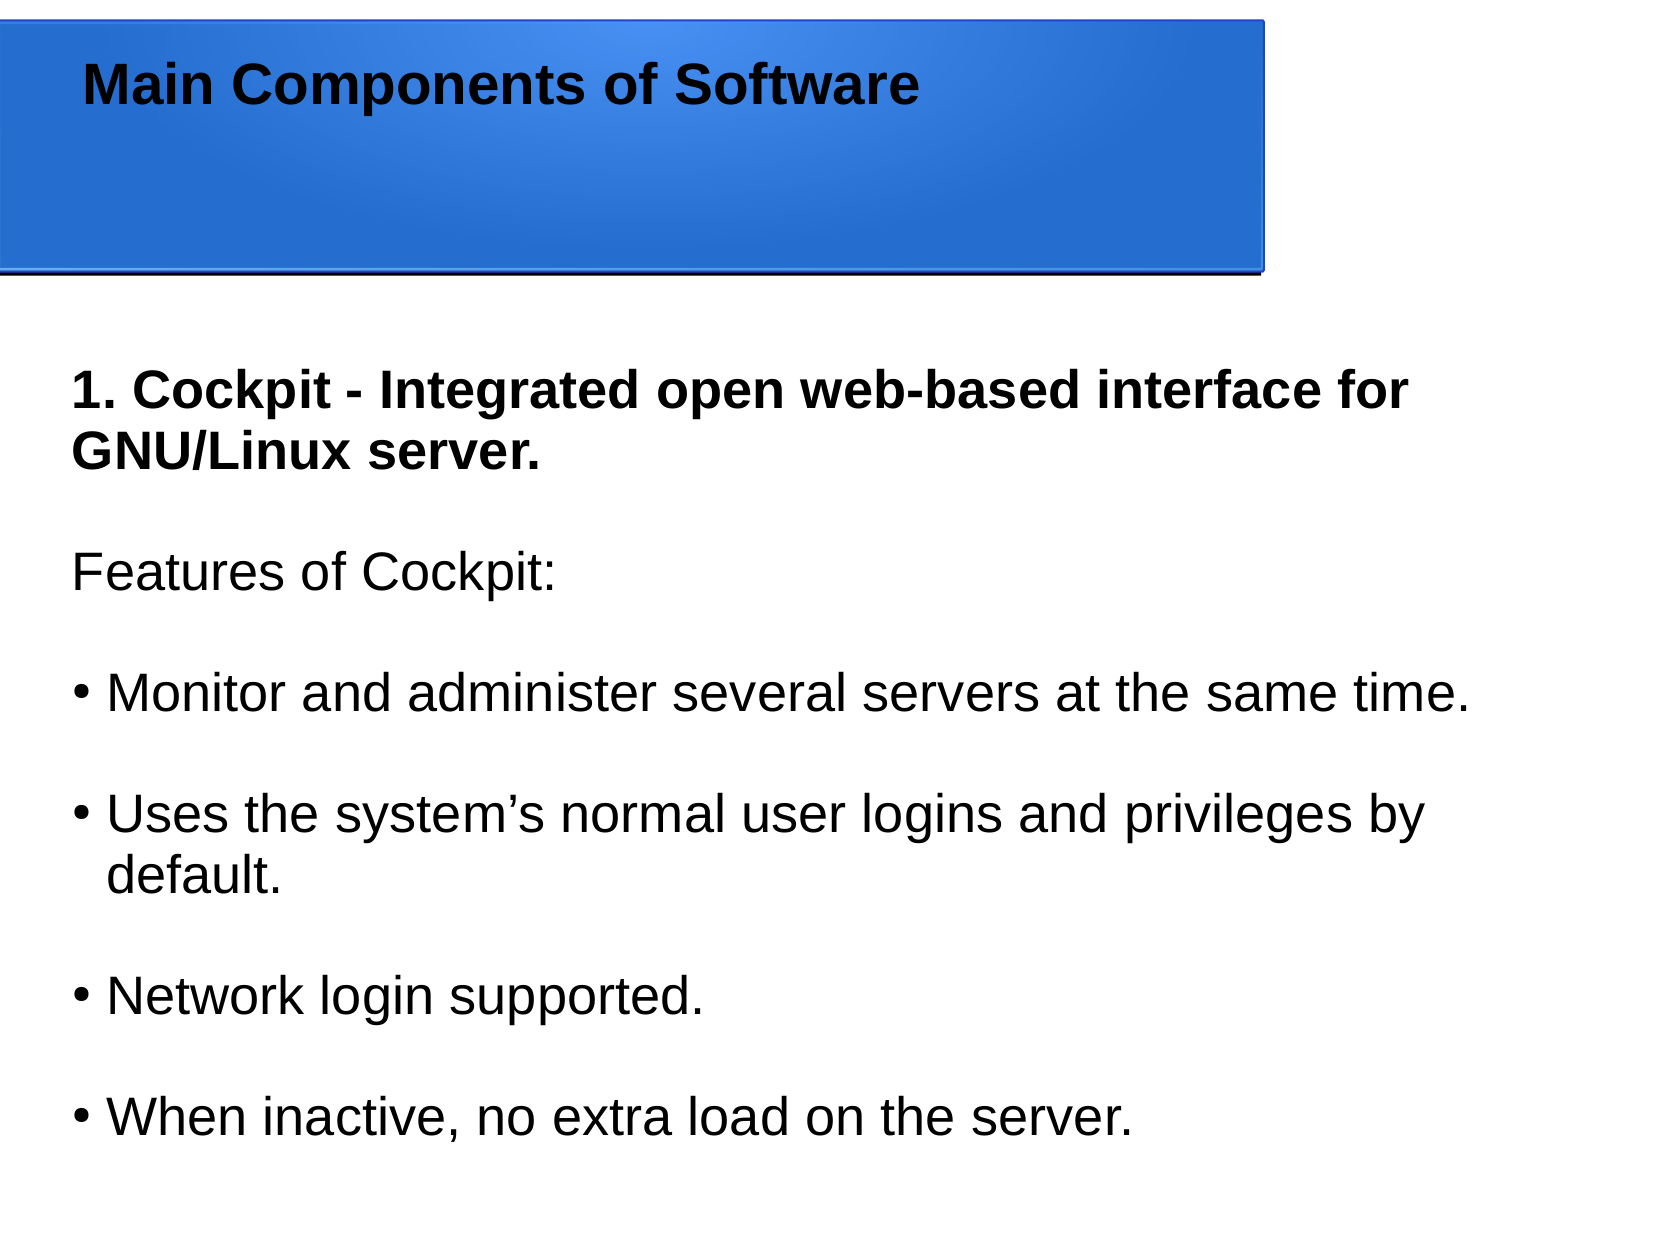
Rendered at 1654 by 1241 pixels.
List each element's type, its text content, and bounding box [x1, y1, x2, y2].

title Main Components of Software [82, 47, 1235, 252]
subtitle 1. Cockpit - Integrated open web-based interface for GNU/Linux server. Features of Cockpit: Monitor and administer several servers at the same time. Uses the system’s normal user logins and privileges by default. Network login supported. When inactive, no extra load on the server. [71, 315, 1561, 1192]
